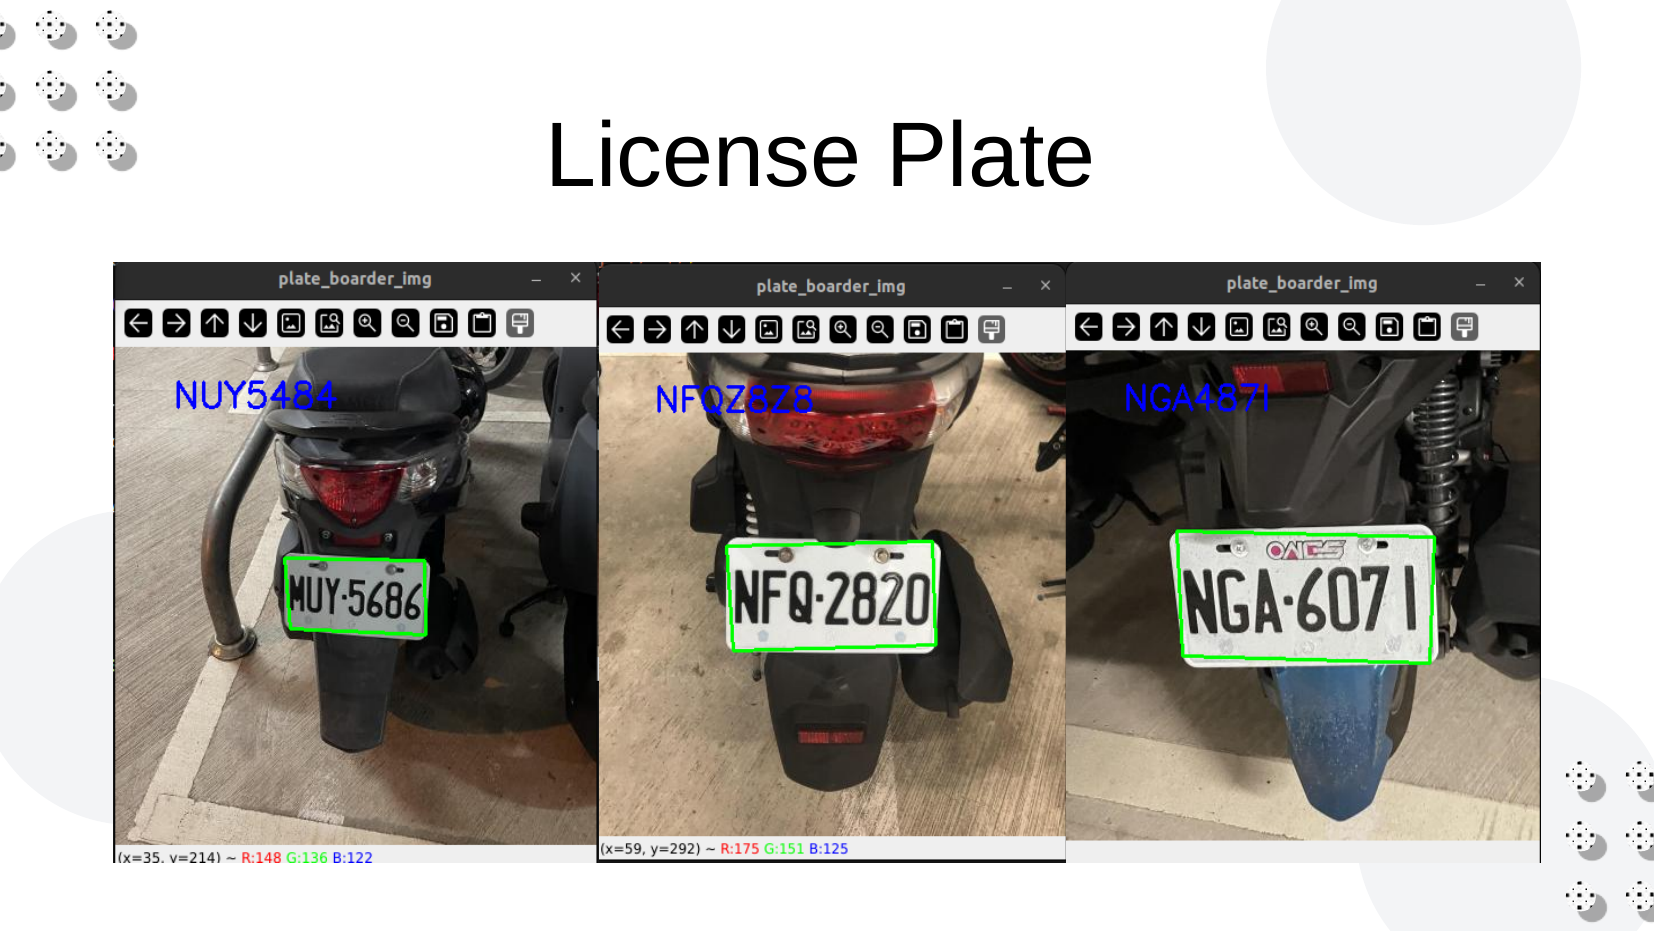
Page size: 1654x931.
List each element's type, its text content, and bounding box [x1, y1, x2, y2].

picture [1625, 761, 1654, 792]
picture [35, 70, 66, 101]
picture [1565, 821, 1596, 852]
picture [113, 262, 1541, 863]
picture [35, 130, 67, 161]
picture [35, 10, 66, 41]
picture [0, 13, 6, 38]
picture [99, 70, 123, 76]
picture [1565, 761, 1596, 792]
picture [0, 133, 7, 158]
title License Plate [76, 76, 1565, 233]
picture [95, 10, 126, 41]
picture [1565, 881, 1596, 912]
picture [0, 73, 6, 98]
picture [1625, 881, 1654, 912]
picture [1625, 821, 1654, 852]
